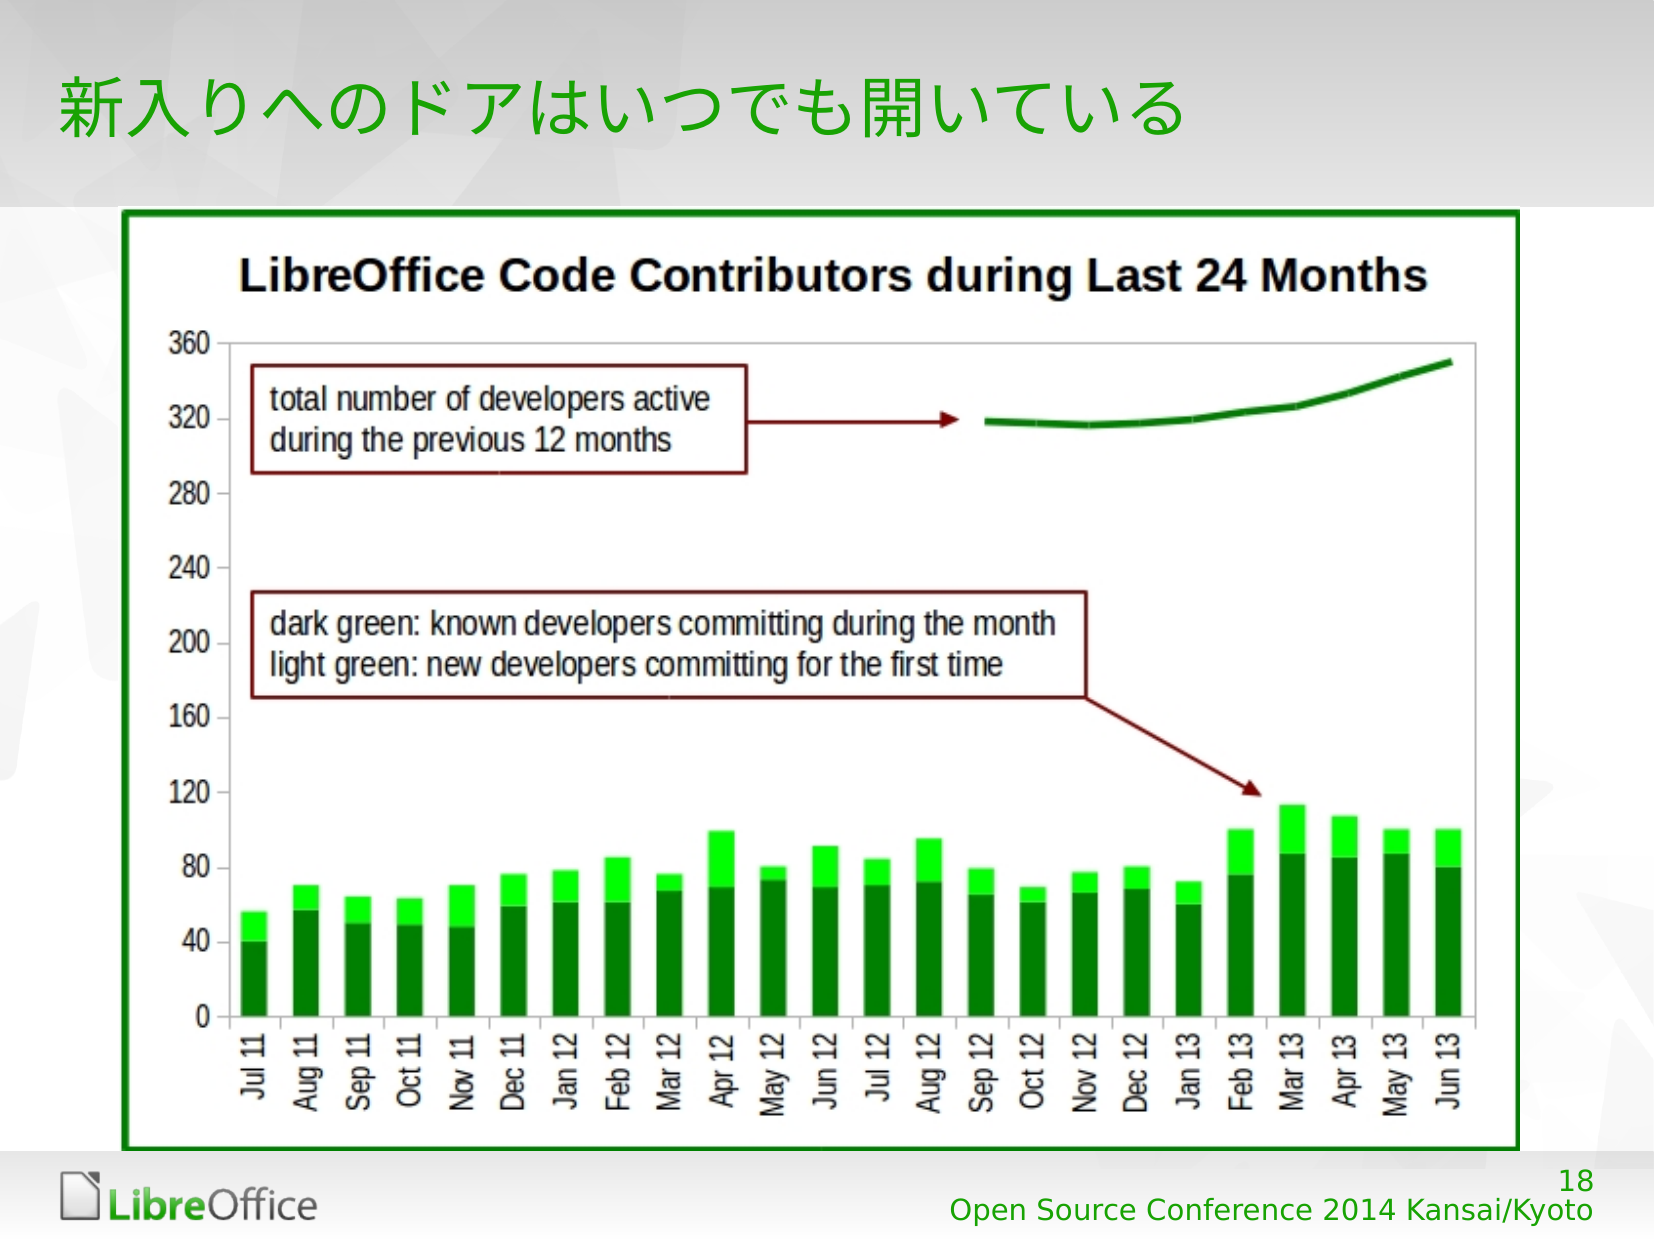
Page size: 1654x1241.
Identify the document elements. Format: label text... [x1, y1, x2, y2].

title 新入りへのドアはいつでも開いている [59, 29, 1595, 178]
picture [0, 0, 1654, 1240]
